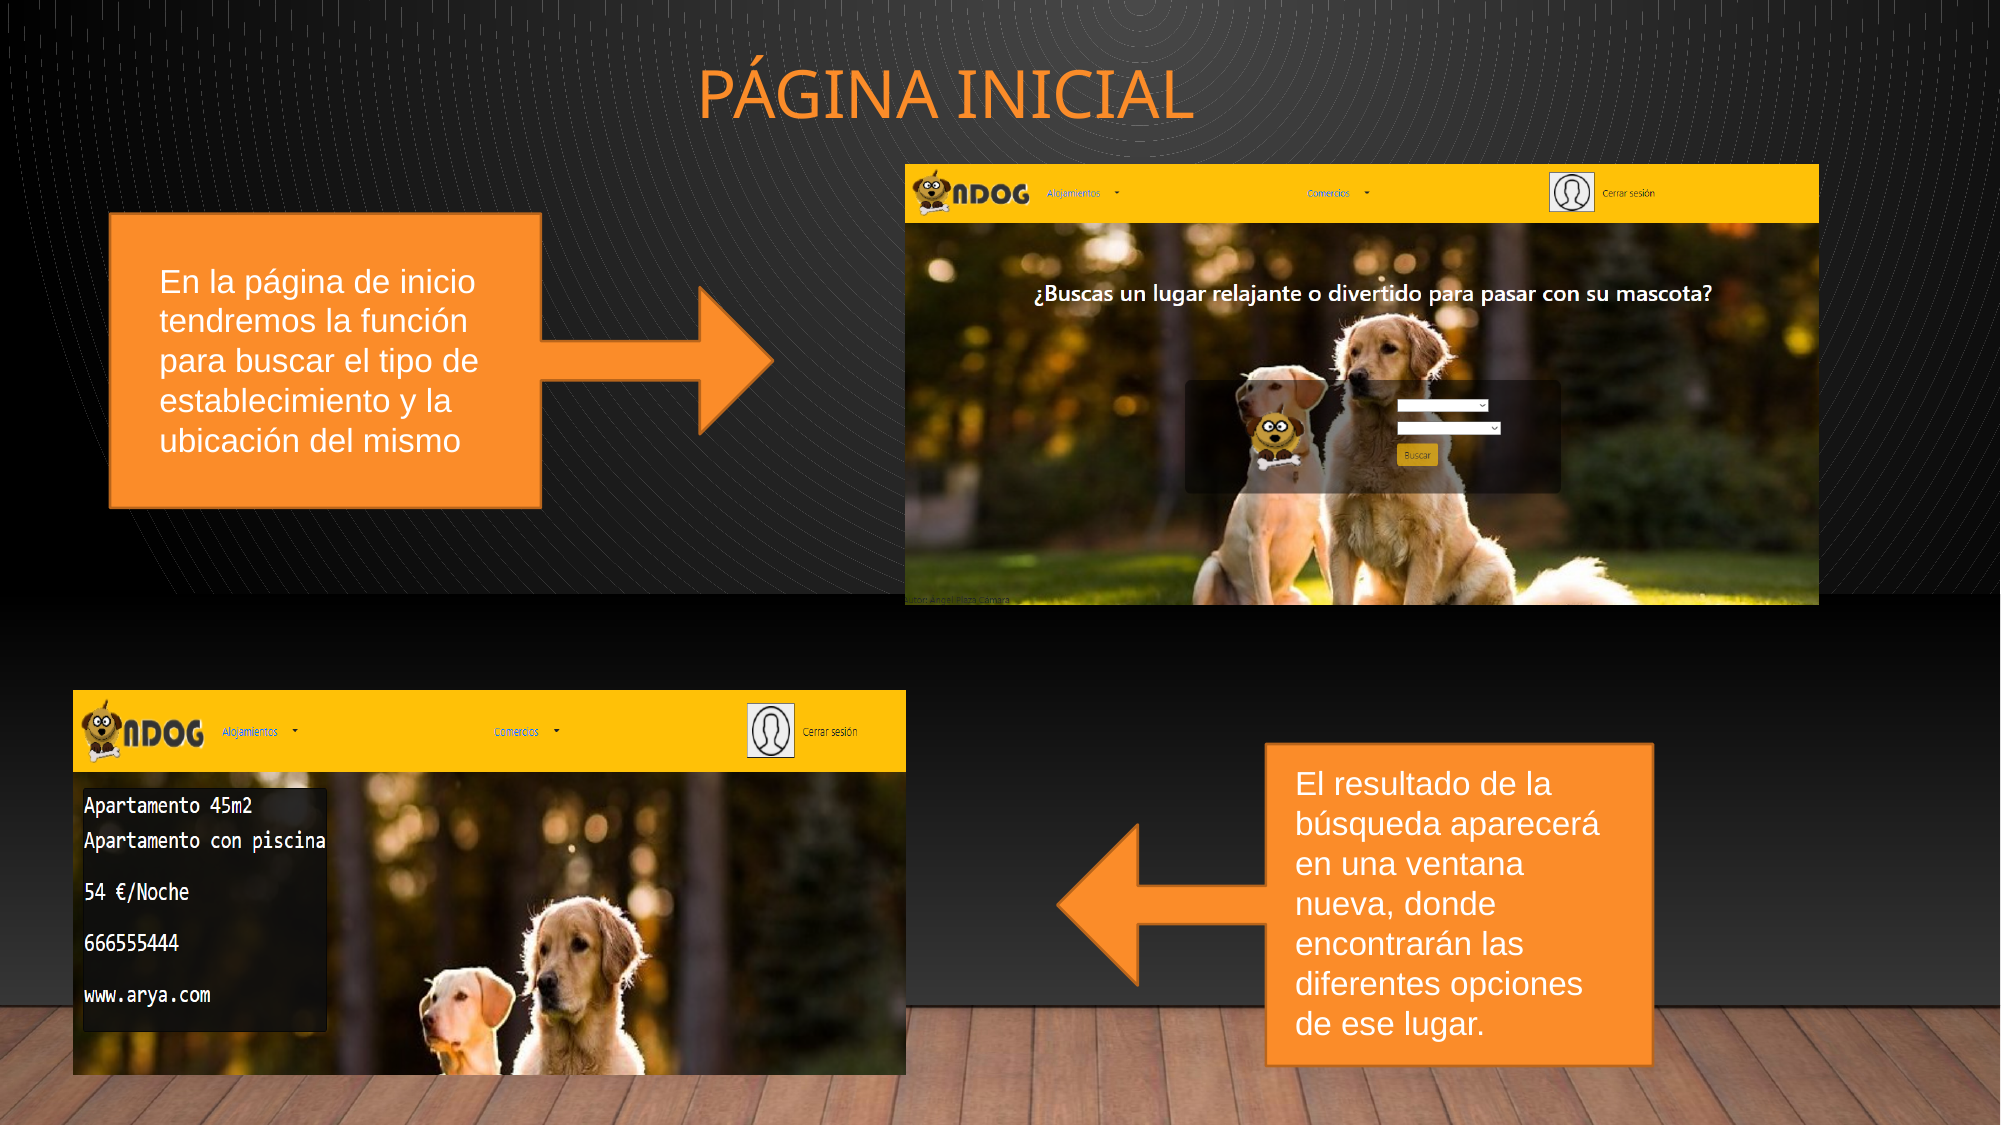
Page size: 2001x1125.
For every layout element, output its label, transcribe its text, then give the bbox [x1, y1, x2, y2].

text_box [545, 287, 774, 435]
text_box El resultado de la búsqueda aparecerá en una ventana nueva, donde encontrarán las diferentes opciones de ese lugar. [1280, 754, 1629, 1053]
picture [73, 690, 906, 1075]
title Página inicial [183, 10, 1709, 183]
text_box [109, 213, 541, 508]
text_box [1057, 744, 1653, 1067]
picture [905, 164, 1819, 605]
text_box En la página de inicio tendremos la función para buscar el tipo de establecimiento y la ubicación del mismo [144, 252, 545, 470]
